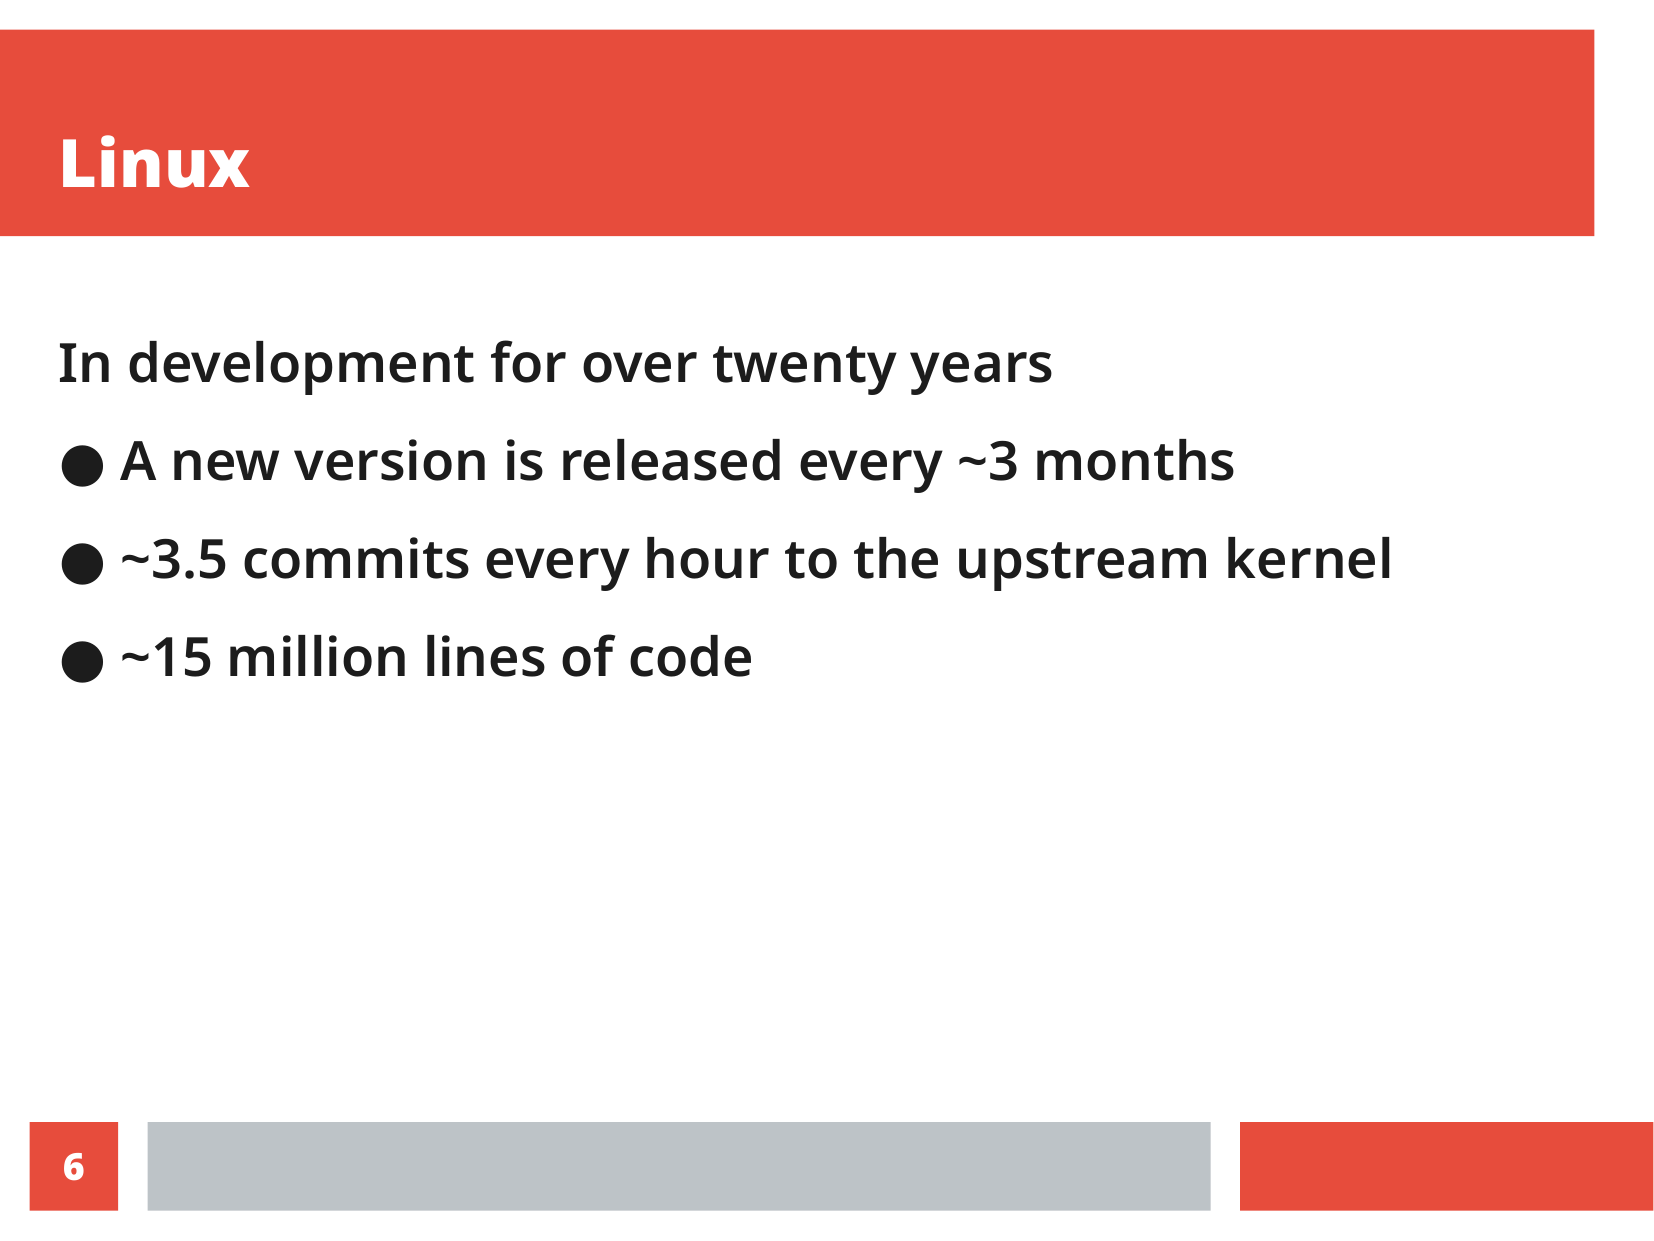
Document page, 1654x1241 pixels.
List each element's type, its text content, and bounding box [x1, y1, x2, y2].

title Linux [59, 59, 1595, 207]
list In development for over twenty years ● A new version is released every ~3 months ● ~3.5 commits every hour to the upstream kernel ● ~15 million lines of code [59, 324, 1565, 1093]
